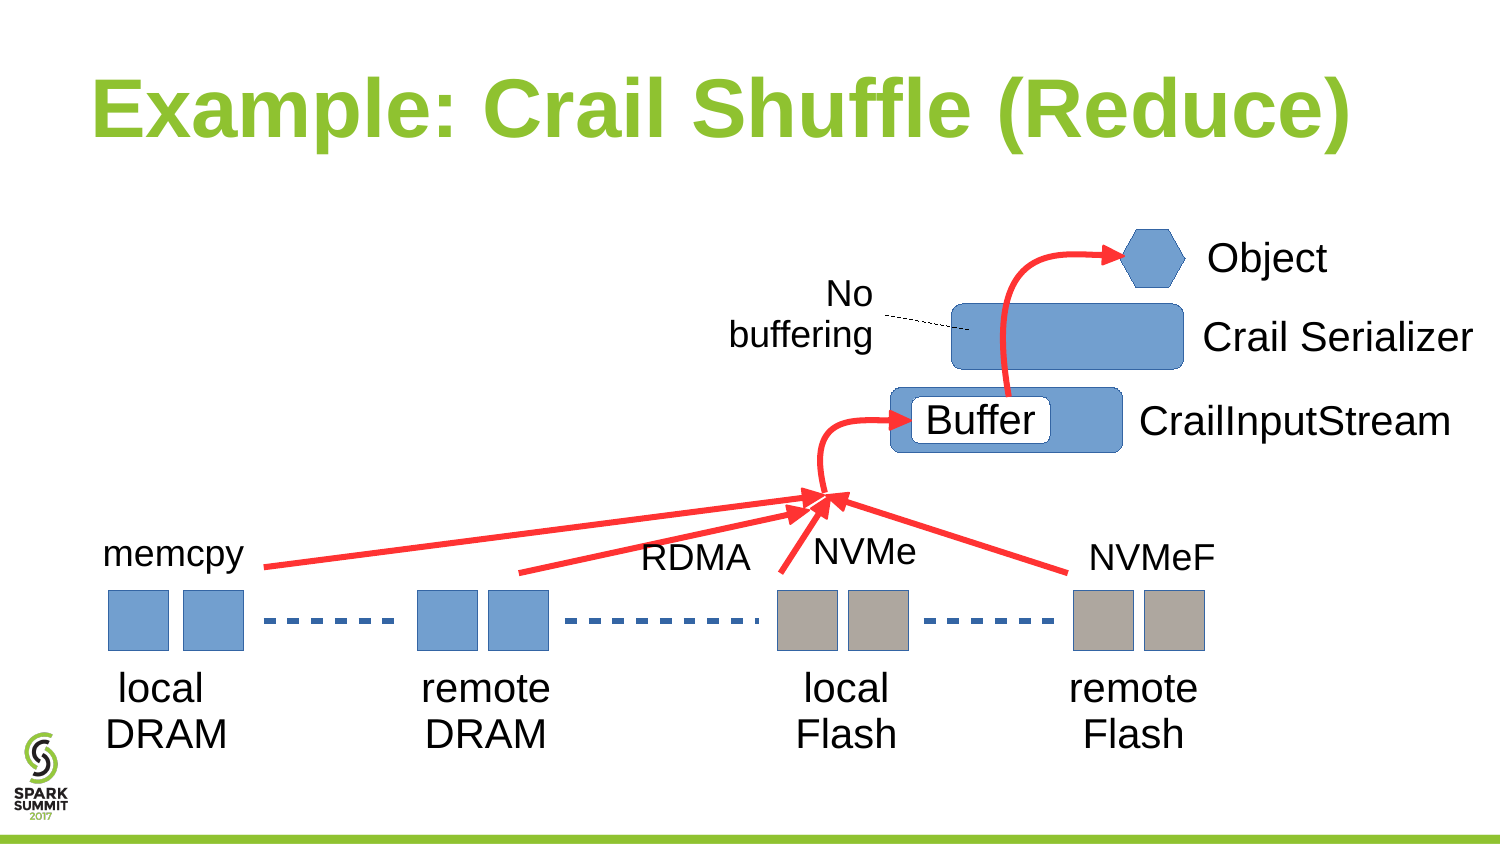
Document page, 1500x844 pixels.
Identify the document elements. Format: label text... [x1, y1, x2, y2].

text_box local Flash [741, 657, 952, 767]
text_box [1120, 229, 1186, 288]
text_box memcpy [87, 525, 283, 582]
picture [13, 731, 69, 833]
text_box [1073, 590, 1134, 651]
text_box NVMeF [1073, 528, 1269, 586]
text_box [777, 590, 838, 651]
text_box [890, 387, 1005, 418]
text_box [1006, 303, 1184, 370]
text_box CrailInputStream [1123, 390, 1500, 453]
text_box No buffering [693, 264, 889, 364]
text_box Buffer [911, 396, 1051, 444]
text_box [108, 590, 169, 651]
text_box remote Flash [1028, 657, 1239, 767]
text_box [488, 590, 549, 651]
text_box remote DRAM [381, 657, 592, 767]
text_box local DRAM [61, 657, 272, 767]
text_box Object [1192, 227, 1375, 296]
title Example: Crail Shuffle (Reduce) [75, 33, 1425, 175]
text_box Crail Serializer [1187, 306, 1500, 369]
text_box [951, 303, 1003, 370]
text_box [1144, 590, 1205, 651]
text_box [848, 590, 909, 651]
text_box [417, 590, 478, 651]
text_box [890, 387, 1123, 453]
text_box NVMe [798, 522, 994, 580]
text_box RDMA [625, 528, 821, 586]
text_box [183, 590, 244, 651]
